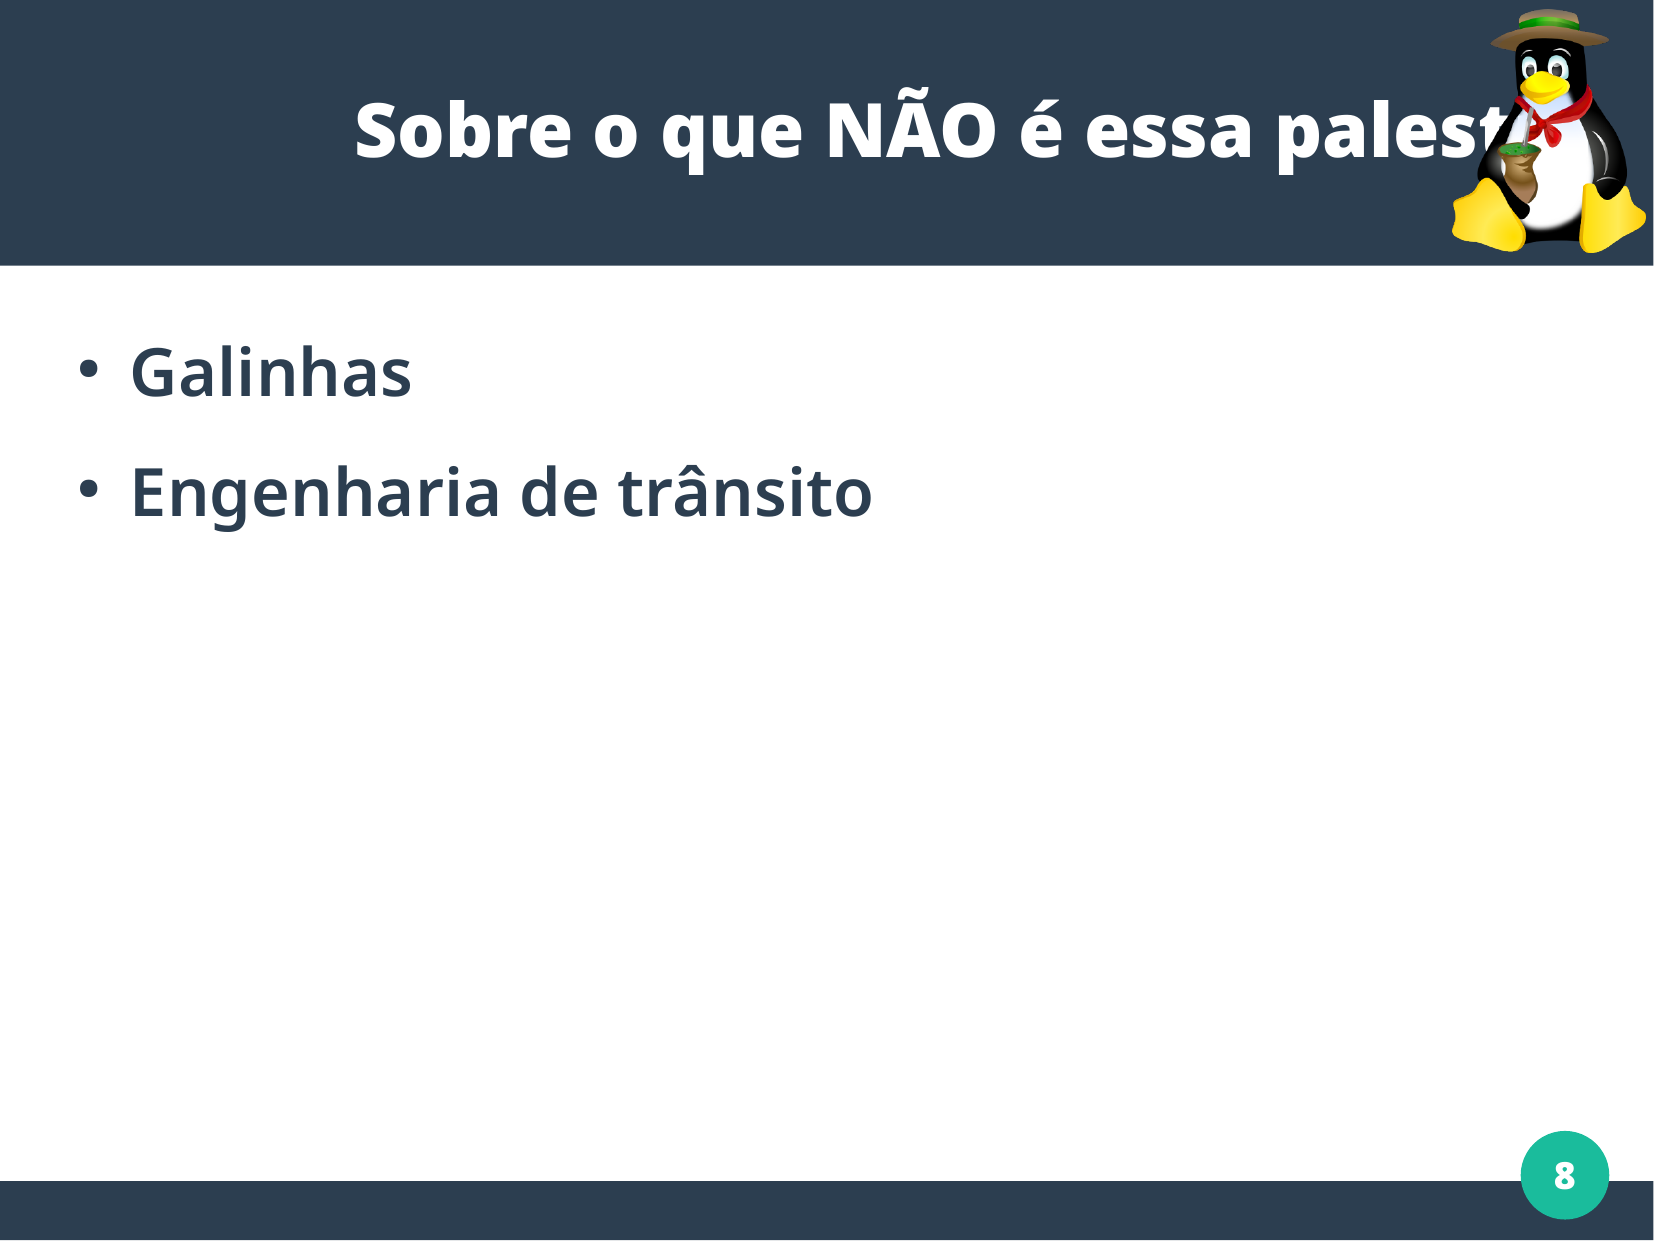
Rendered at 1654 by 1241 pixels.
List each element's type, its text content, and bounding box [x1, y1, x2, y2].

title Sobre o que NÃO é essa palestra [59, 49, 1452, 207]
list Galinhas Engenharia de trânsito [59, 324, 1595, 1152]
picture [1452, 9, 1646, 253]
